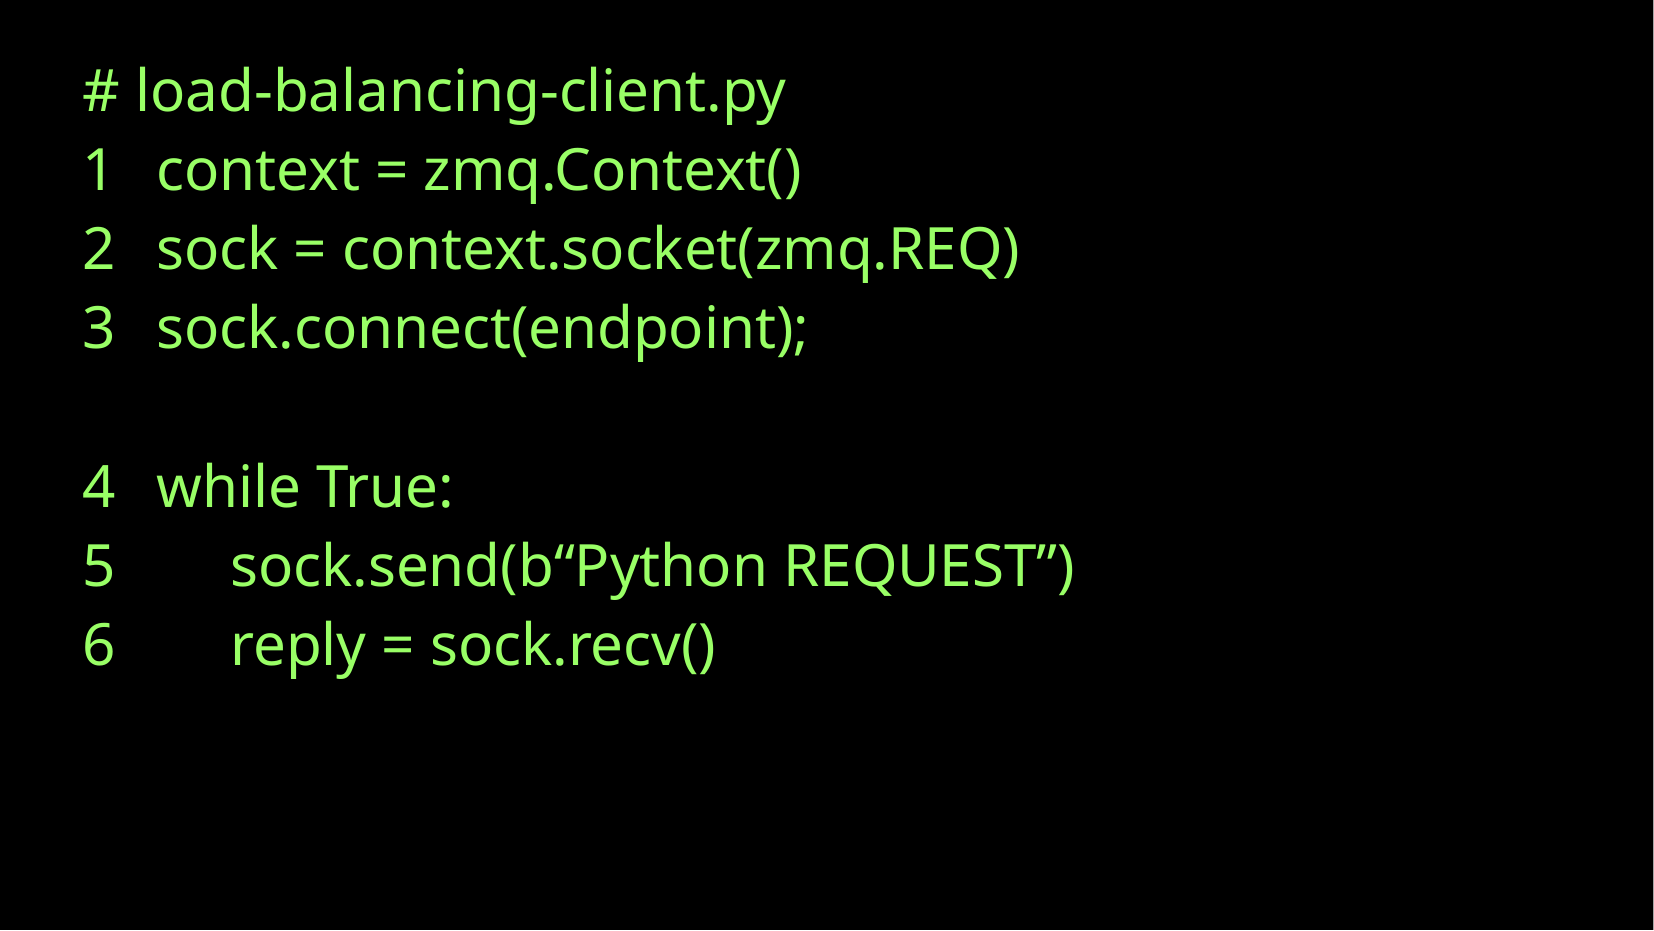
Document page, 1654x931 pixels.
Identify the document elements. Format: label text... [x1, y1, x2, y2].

subtitle # load-balancing-client.py 1 context = zmq.Context() 2 sock = context.socket(zmq.REQ) 3 sock.connect(endpoint); 4 while True: 5 sock.send(b“Python REQUEST”) 6 reply = sock.recv() [82, 48, 1571, 769]
